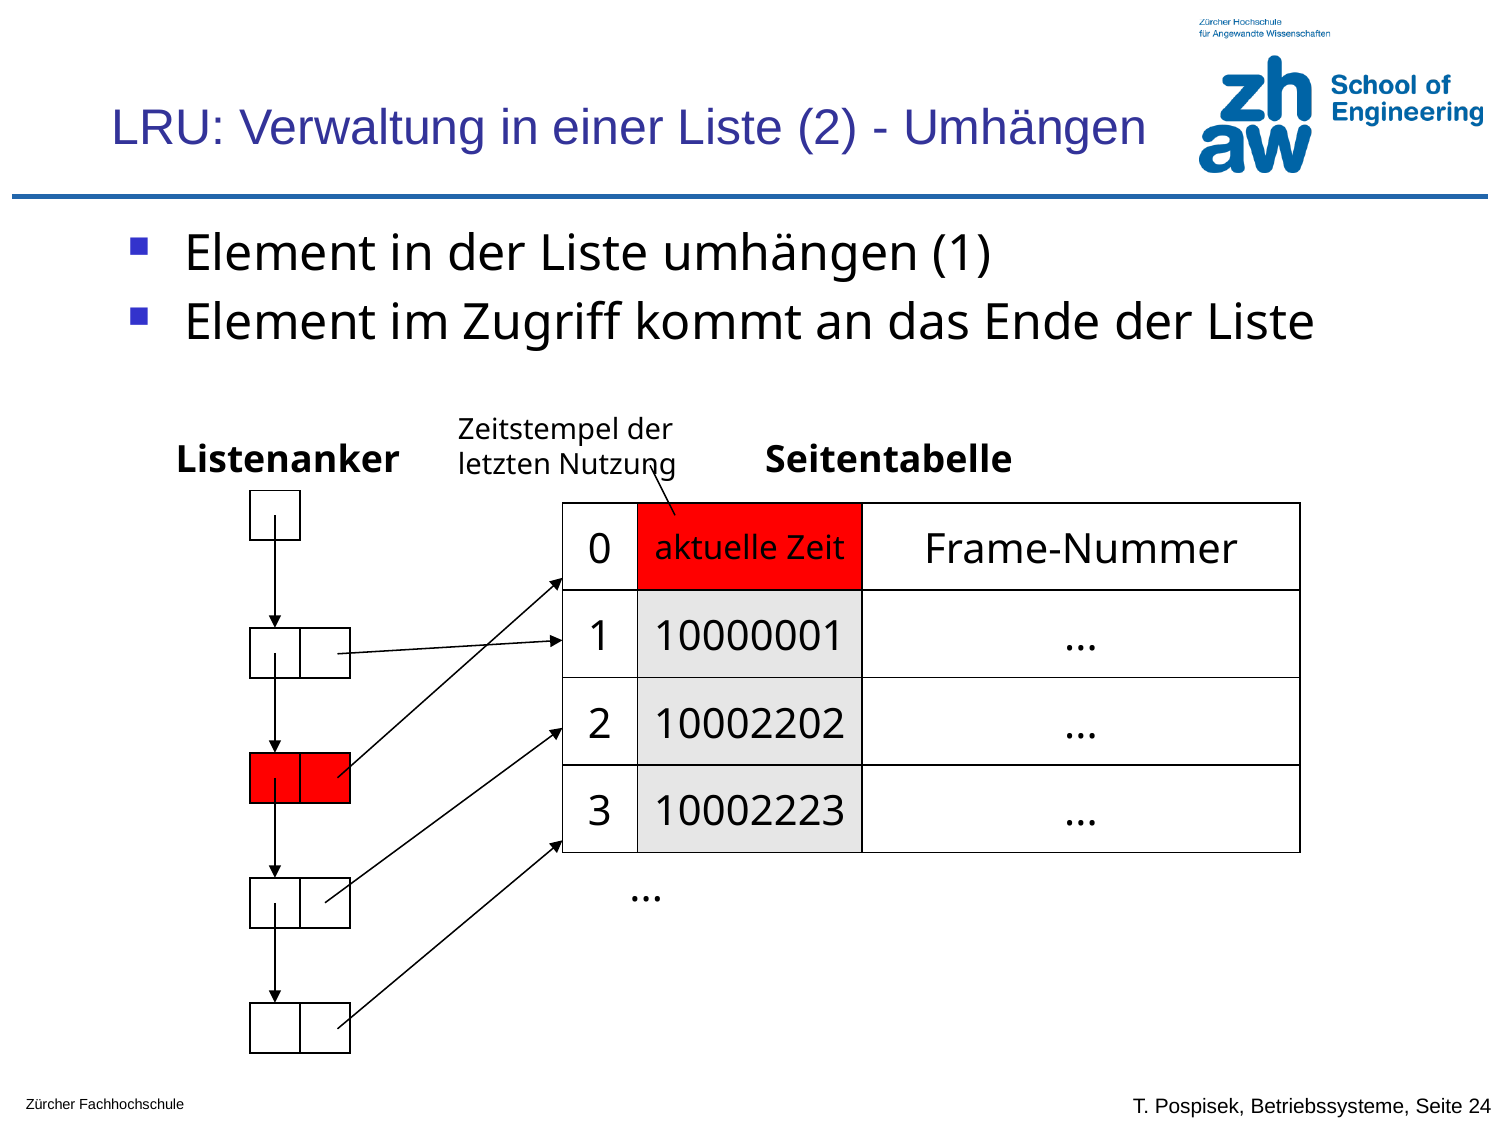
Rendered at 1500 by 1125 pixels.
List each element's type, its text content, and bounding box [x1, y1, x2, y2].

title LRU: Verwaltung in einer Liste (2) - Umhängen [96, 50, 1375, 163]
text_box [249, 1002, 350, 1053]
list Element in der Liste umhängen (1) Element im Zugriff kommt an das Ende der Liste [112, 212, 1388, 951]
picture [1199, 19, 1483, 173]
